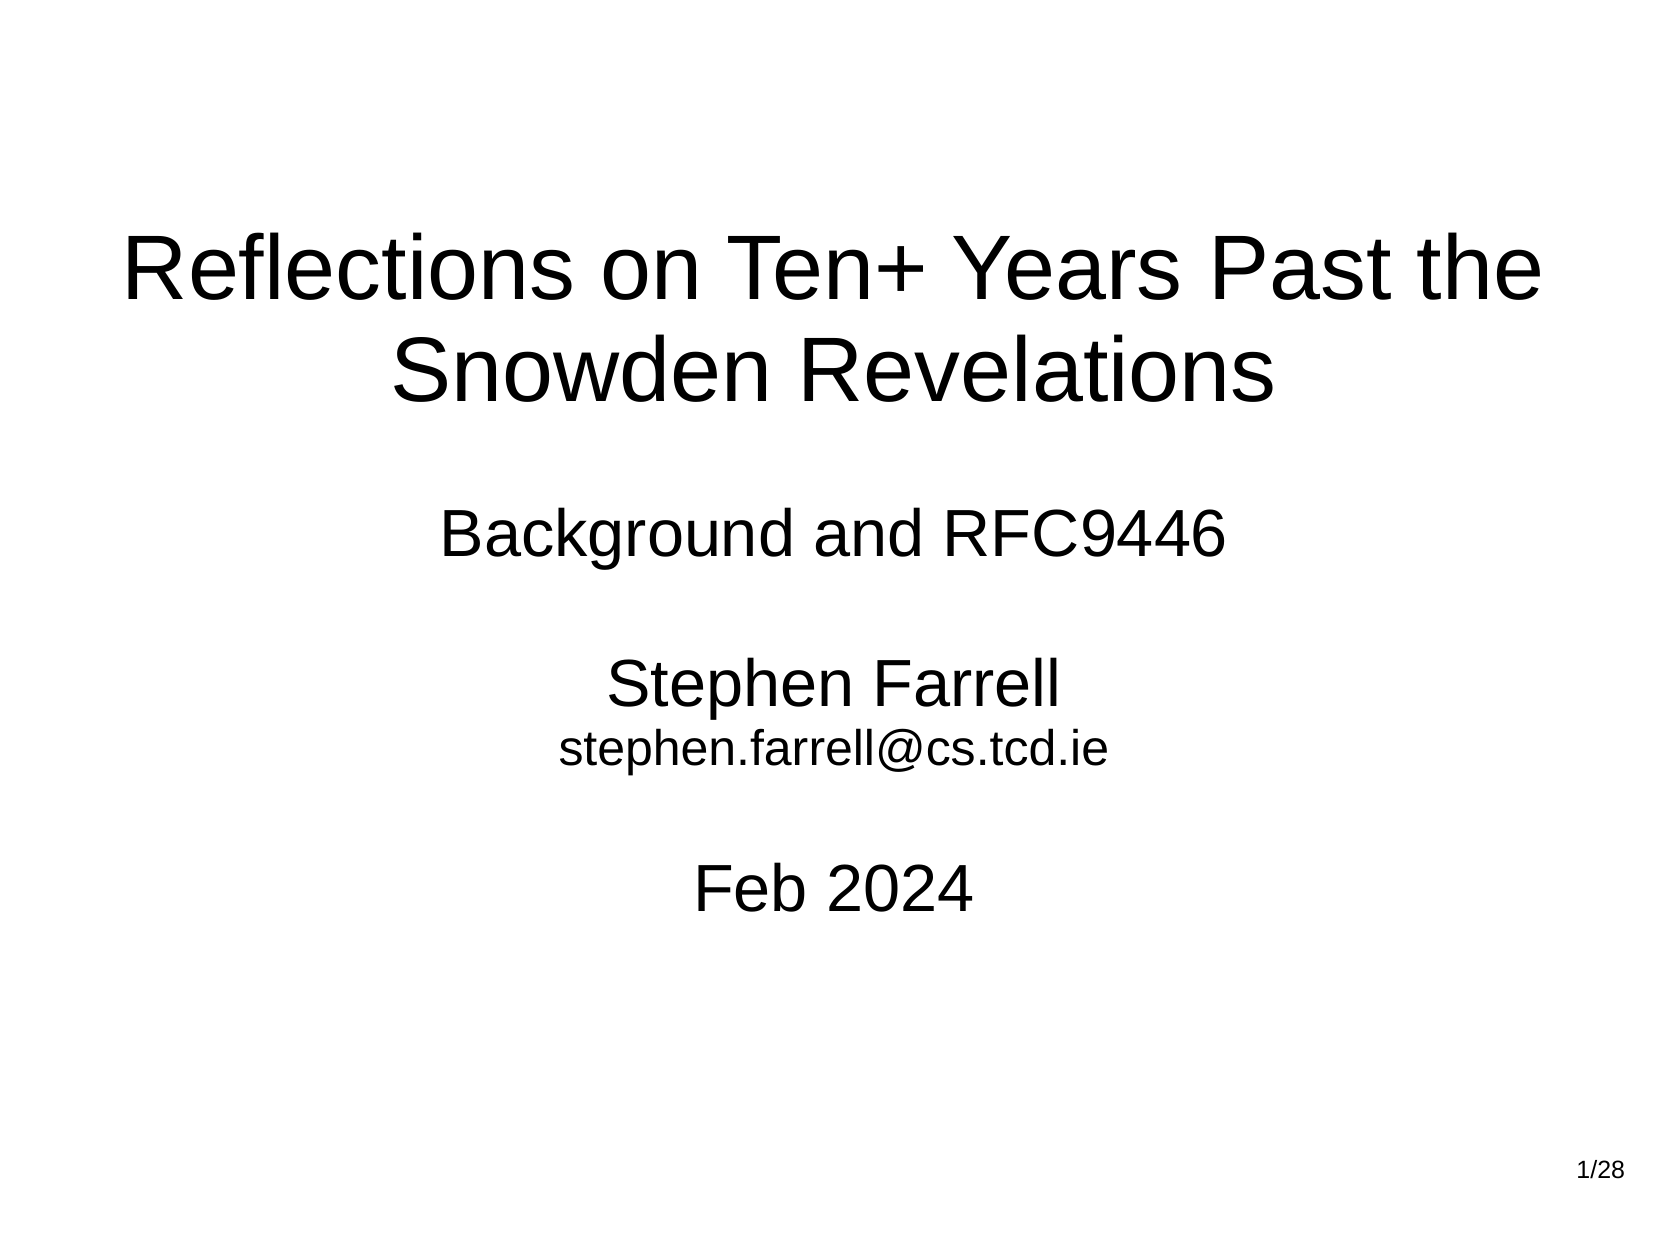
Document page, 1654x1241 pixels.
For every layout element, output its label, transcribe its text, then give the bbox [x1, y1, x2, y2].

text_box Reflections on Ten+ Years Past the Snowden Revelations Background and RFC9446 Stephen Farrell stephen.farrell@cs.tcd.ie Feb 2024 [90, 131, 1579, 1066]
